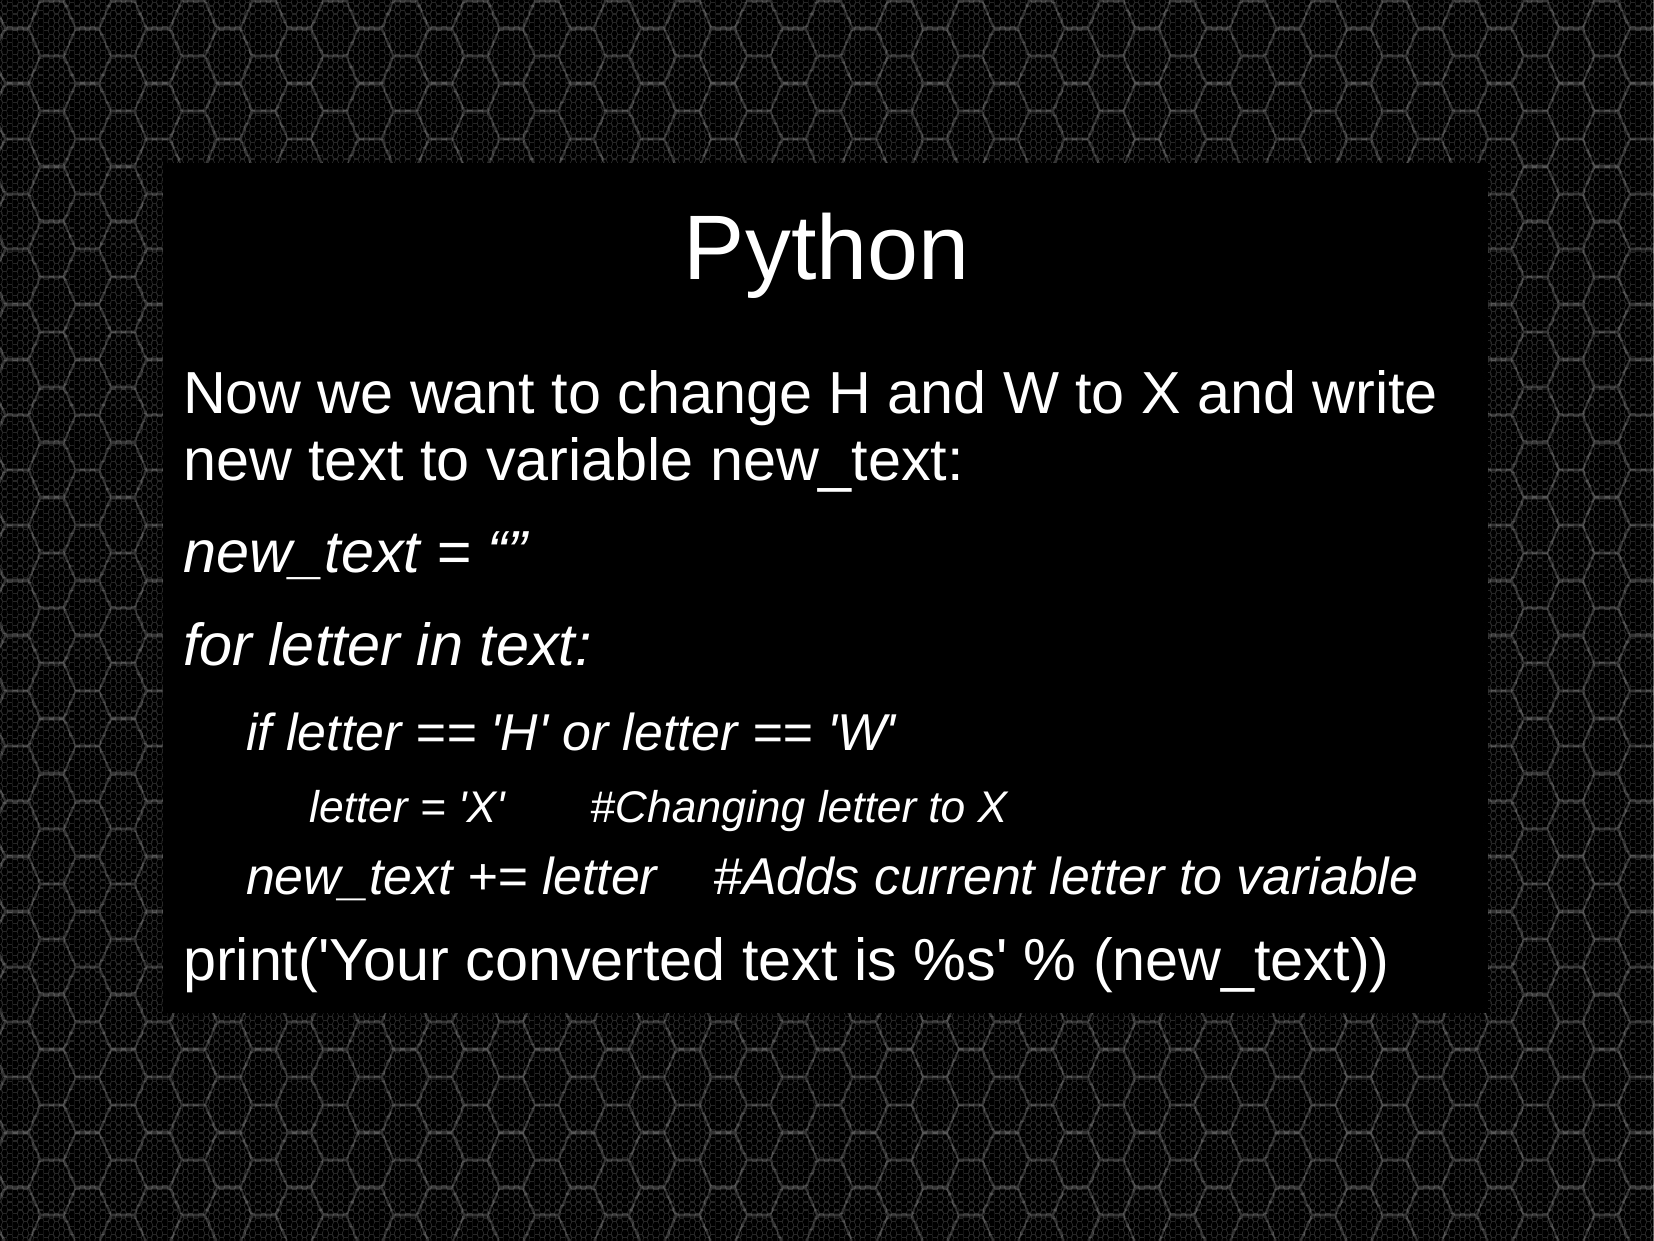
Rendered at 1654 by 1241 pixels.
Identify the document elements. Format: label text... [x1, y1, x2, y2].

title Python [82, 165, 1571, 331]
picture [0, 0, 1654, 1241]
list Now we want to change H and W to X and write new text to variable new_text: new_text = “” for letter in text: if letter == 'H' or letter == 'W' letter = 'X' #Changing letter to X new_text += letter #Adds current letter to variable print('Your converted text is %s' % (new_text)) [120, 360, 1501, 1010]
